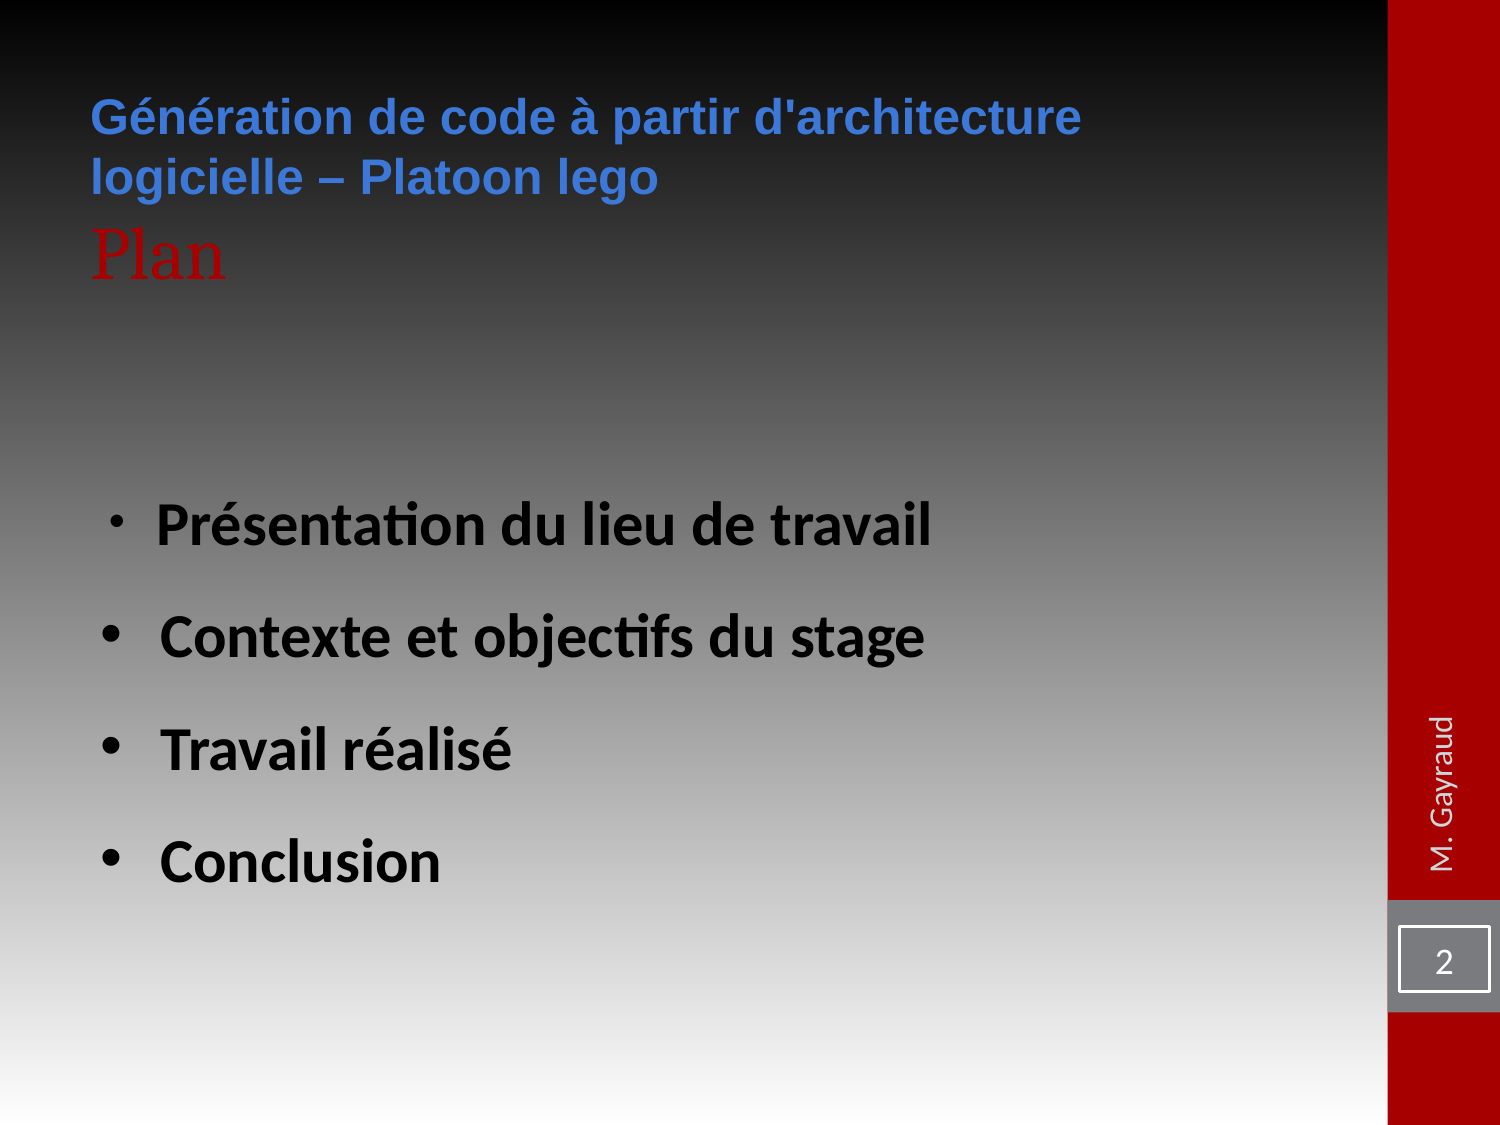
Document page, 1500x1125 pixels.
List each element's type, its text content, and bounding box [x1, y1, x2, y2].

footer M. Gayraud [1408, 500, 1469, 889]
slide_number <numéro> [1399, 926, 1490, 992]
list Présentation du lieu de travail Contexte et objectifs du stage Travail réalisé Conclusion [75, 327, 1378, 1076]
title Génération de code à partir d'architecture logicielle – Platoon lego Plan [75, 45, 1325, 327]
